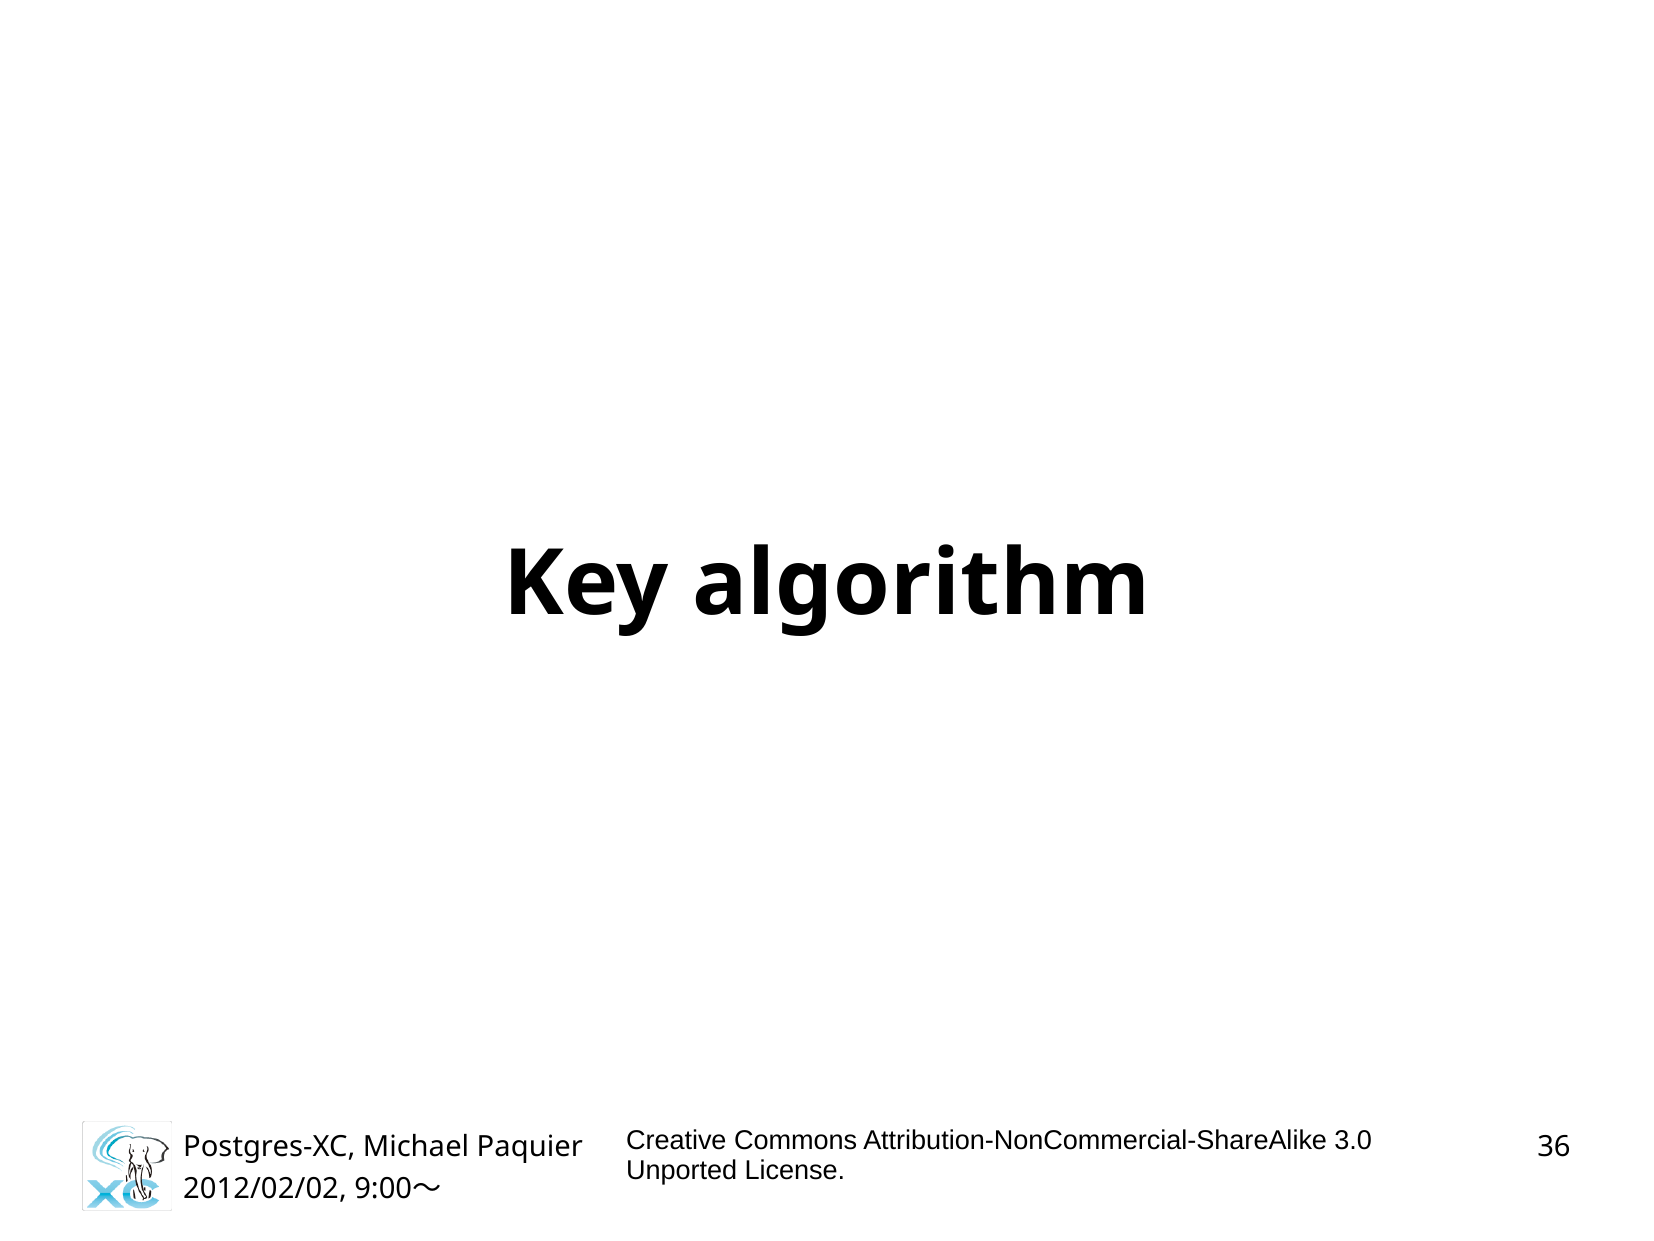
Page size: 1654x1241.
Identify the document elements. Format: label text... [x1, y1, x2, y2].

subtitle Key algorithm [82, 49, 1571, 1109]
picture [82, 1121, 172, 1211]
